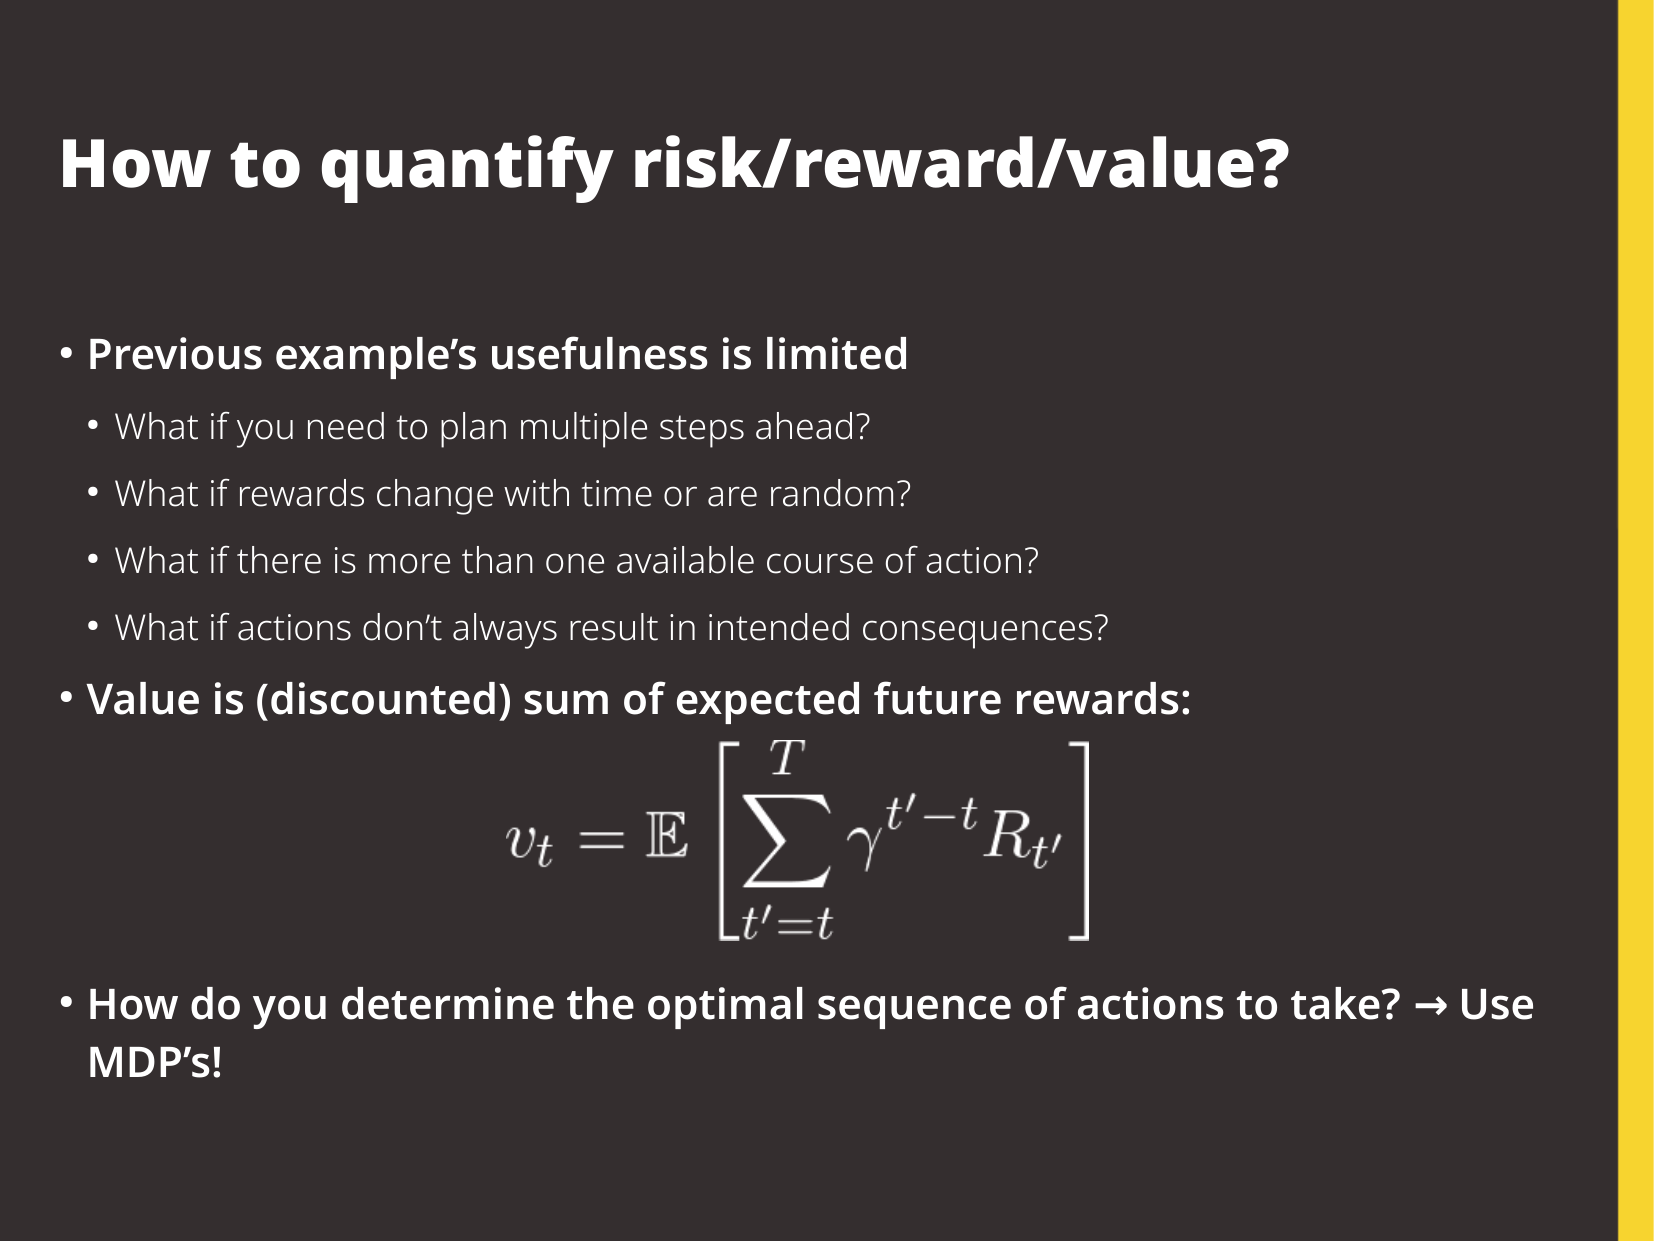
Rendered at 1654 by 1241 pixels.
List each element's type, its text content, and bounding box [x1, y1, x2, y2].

title How to quantify risk/reward/value? [59, 59, 1595, 207]
list Previous example’s usefulness is limited What if you need to plan multiple steps ahead? What if rewards change with time or are random? What if there is more than one available course of action? What if actions don’t always result in intended consequences? Value is (discounted) sum of expected future rewards: How do you determine the optimal sequence of actions to take? → Use MDP’s! [59, 324, 1565, 1093]
picture [0, 0, 1654, 1241]
